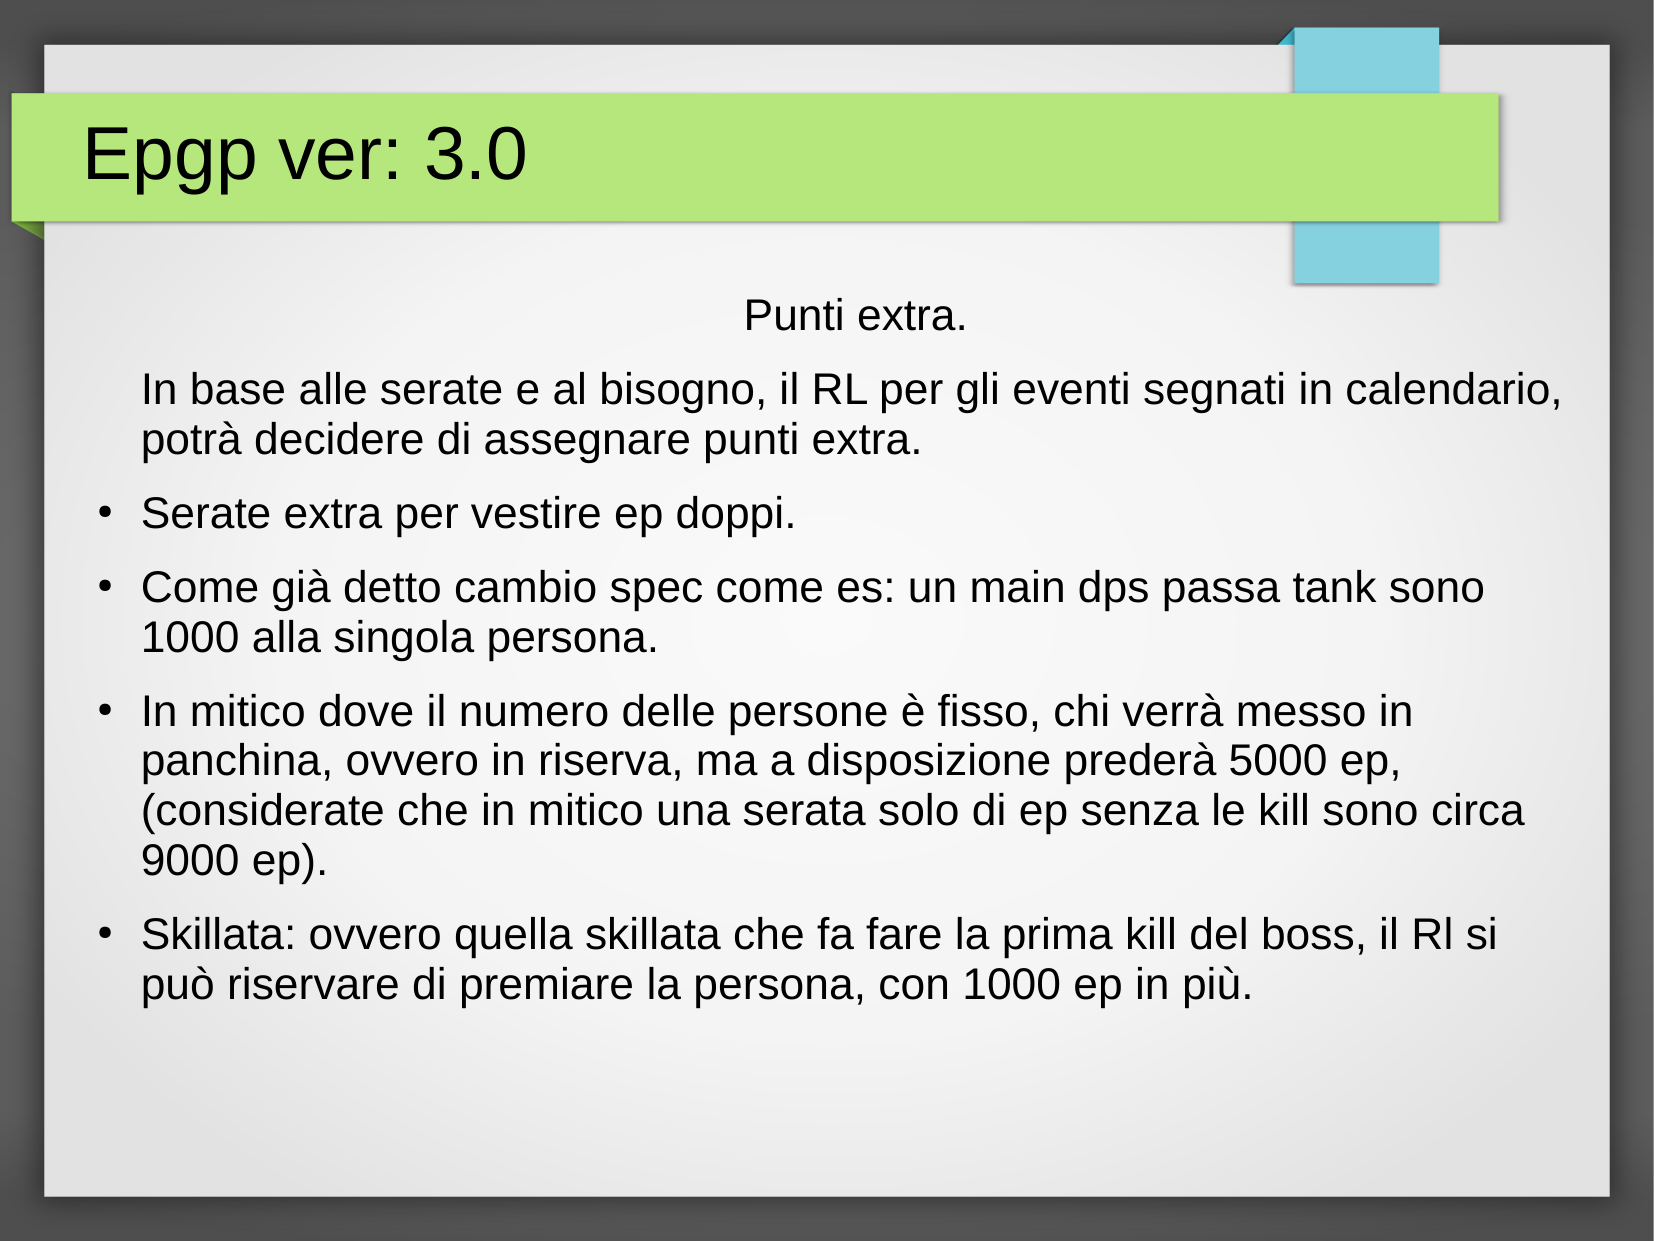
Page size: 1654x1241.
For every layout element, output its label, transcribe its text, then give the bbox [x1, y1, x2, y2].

list Punti extra. In base alle serate e al bisogno, il RL per gli eventi segnati in calendario, potrà decidere di assegnare punti extra. Serate extra per vestire ep doppi. Come già detto cambio spec come es: un main dps passa tank sono 1000 alla singola persona. In mitico dove il numero delle persone è fisso, chi verrà messo in panchina, ovvero in riserva, ma a disposizione prederà 5000 ep, (considerate che in mitico una serata solo di ep senza le kill sono circa 9000 ep). Skillata: ovvero quella skillata che fa fare la prima kill del boss, il Rl si può riservare di premiare la persona, con 1000 ep in più. [82, 290, 1571, 1010]
picture [0, 0, 1654, 1241]
title Epgp ver: 3.0 [82, 94, 1264, 213]
